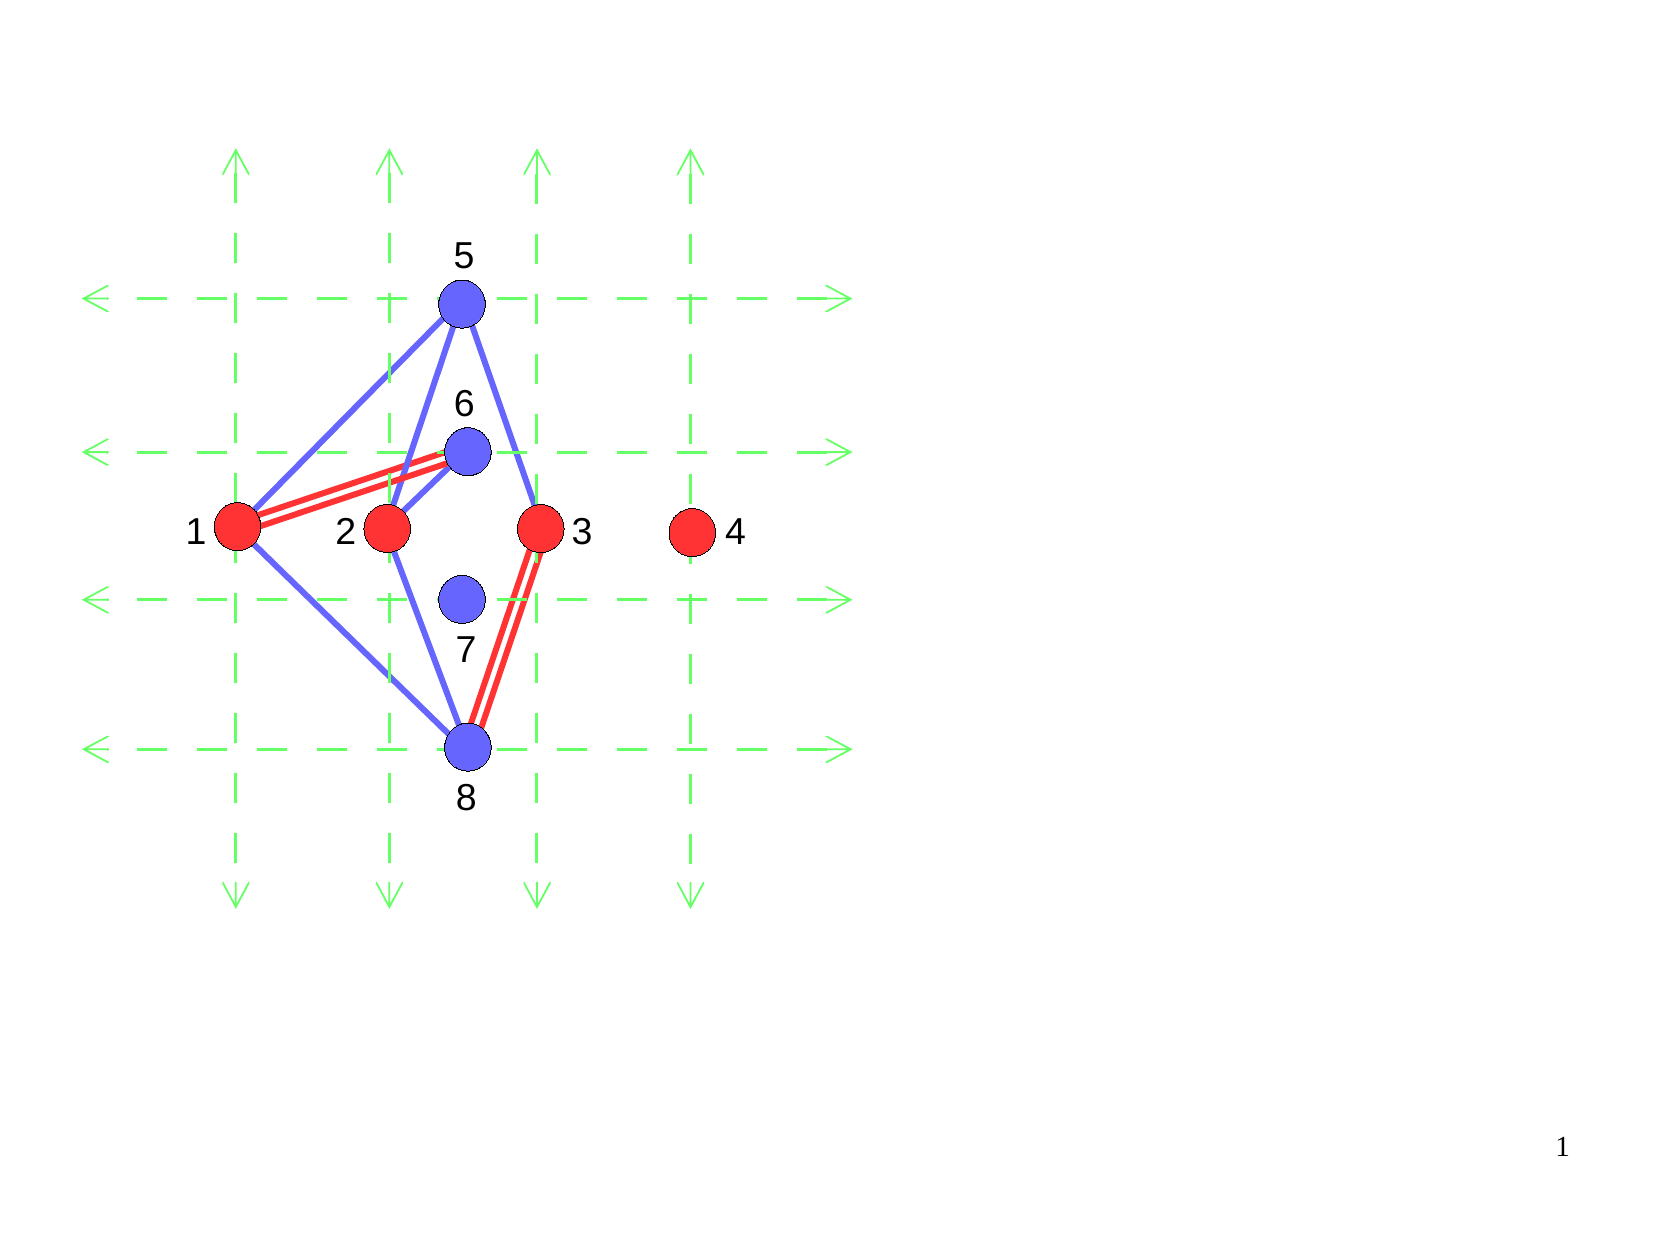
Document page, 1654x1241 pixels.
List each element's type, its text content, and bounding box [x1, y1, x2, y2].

text_box 5 [438, 227, 490, 284]
text_box 8 [441, 768, 492, 826]
text_box [438, 284, 486, 329]
text_box [669, 508, 710, 557]
text_box 1 [170, 502, 222, 560]
text_box [371, 504, 411, 553]
text_box [517, 504, 556, 553]
text_box [222, 502, 261, 551]
text_box 6 [438, 374, 490, 432]
text_box 2 [320, 502, 371, 560]
text_box [444, 432, 492, 476]
text_box 3 [556, 502, 608, 560]
text_box [444, 723, 492, 768]
text_box [438, 575, 486, 620]
text_box 4 [710, 502, 761, 560]
text_box 7 [440, 620, 492, 678]
